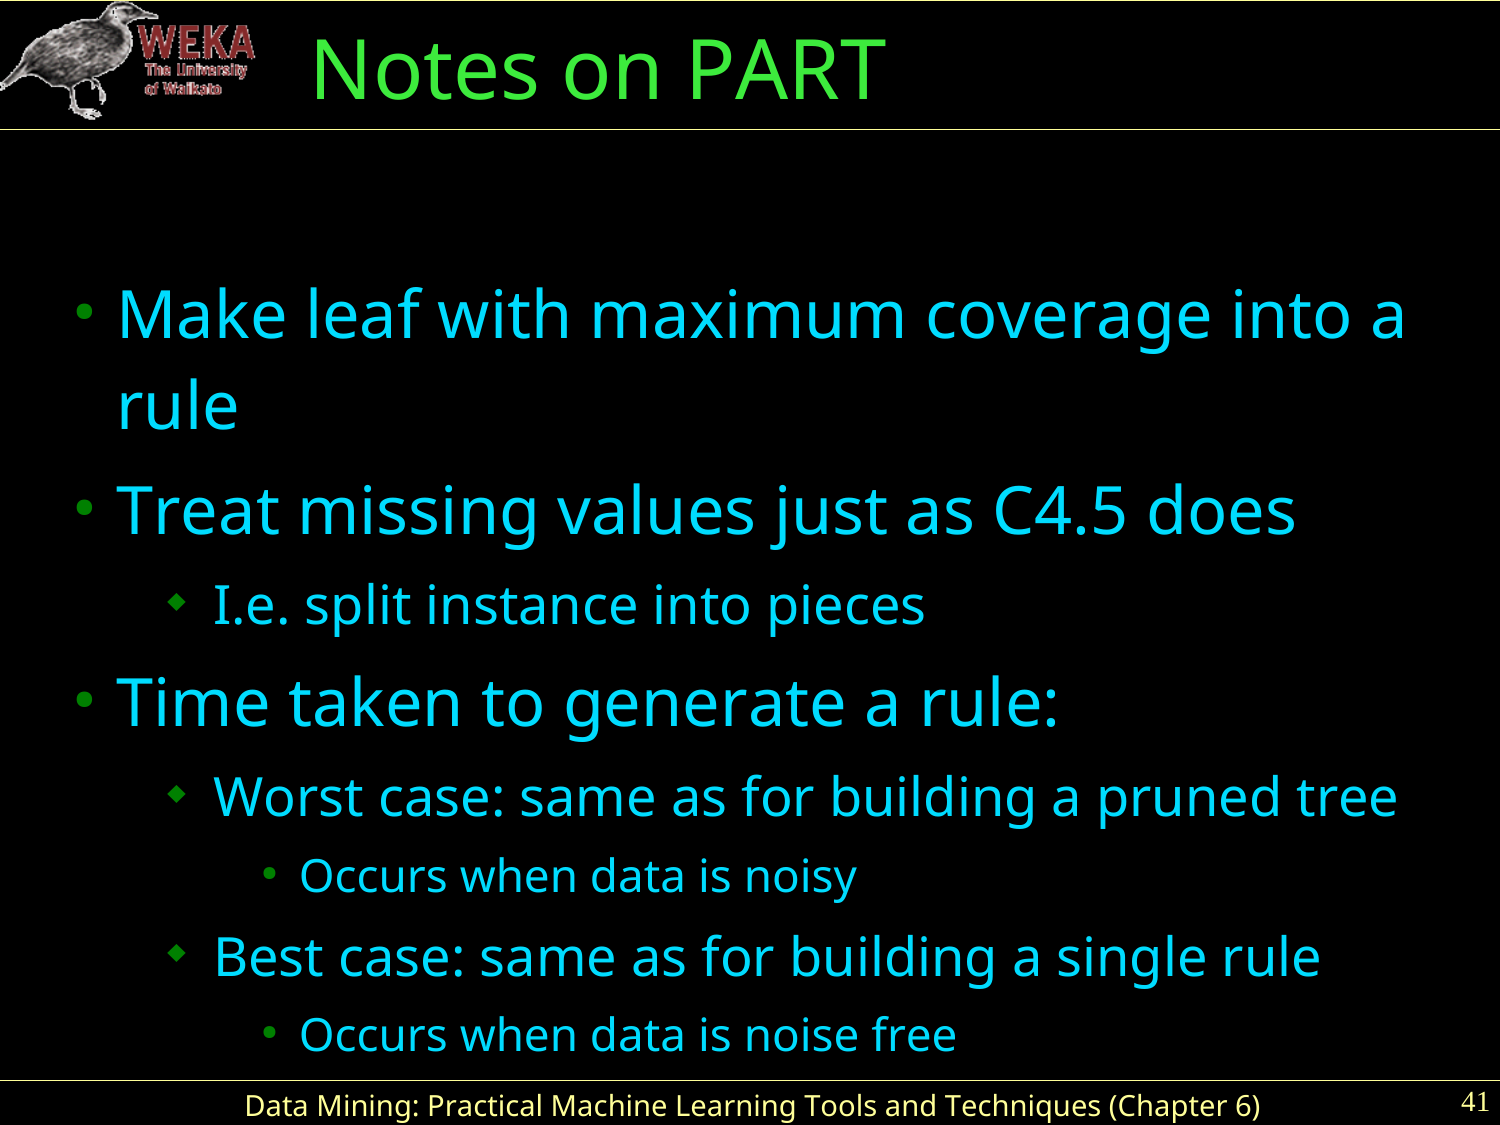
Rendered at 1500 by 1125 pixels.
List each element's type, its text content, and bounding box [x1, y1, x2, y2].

picture [0, 1, 266, 129]
list Make leaf with maximum coverage into a rule Treat missing values just as C4.5 does I.e. split instance into pieces Time taken to generate a rule: Worst case: same as for building a pruned tree Occurs when data is noisy Best case: same as for building a single rule Occurs when data is noise free [59, 260, 1447, 936]
title Notes on PART [295, 0, 1500, 148]
